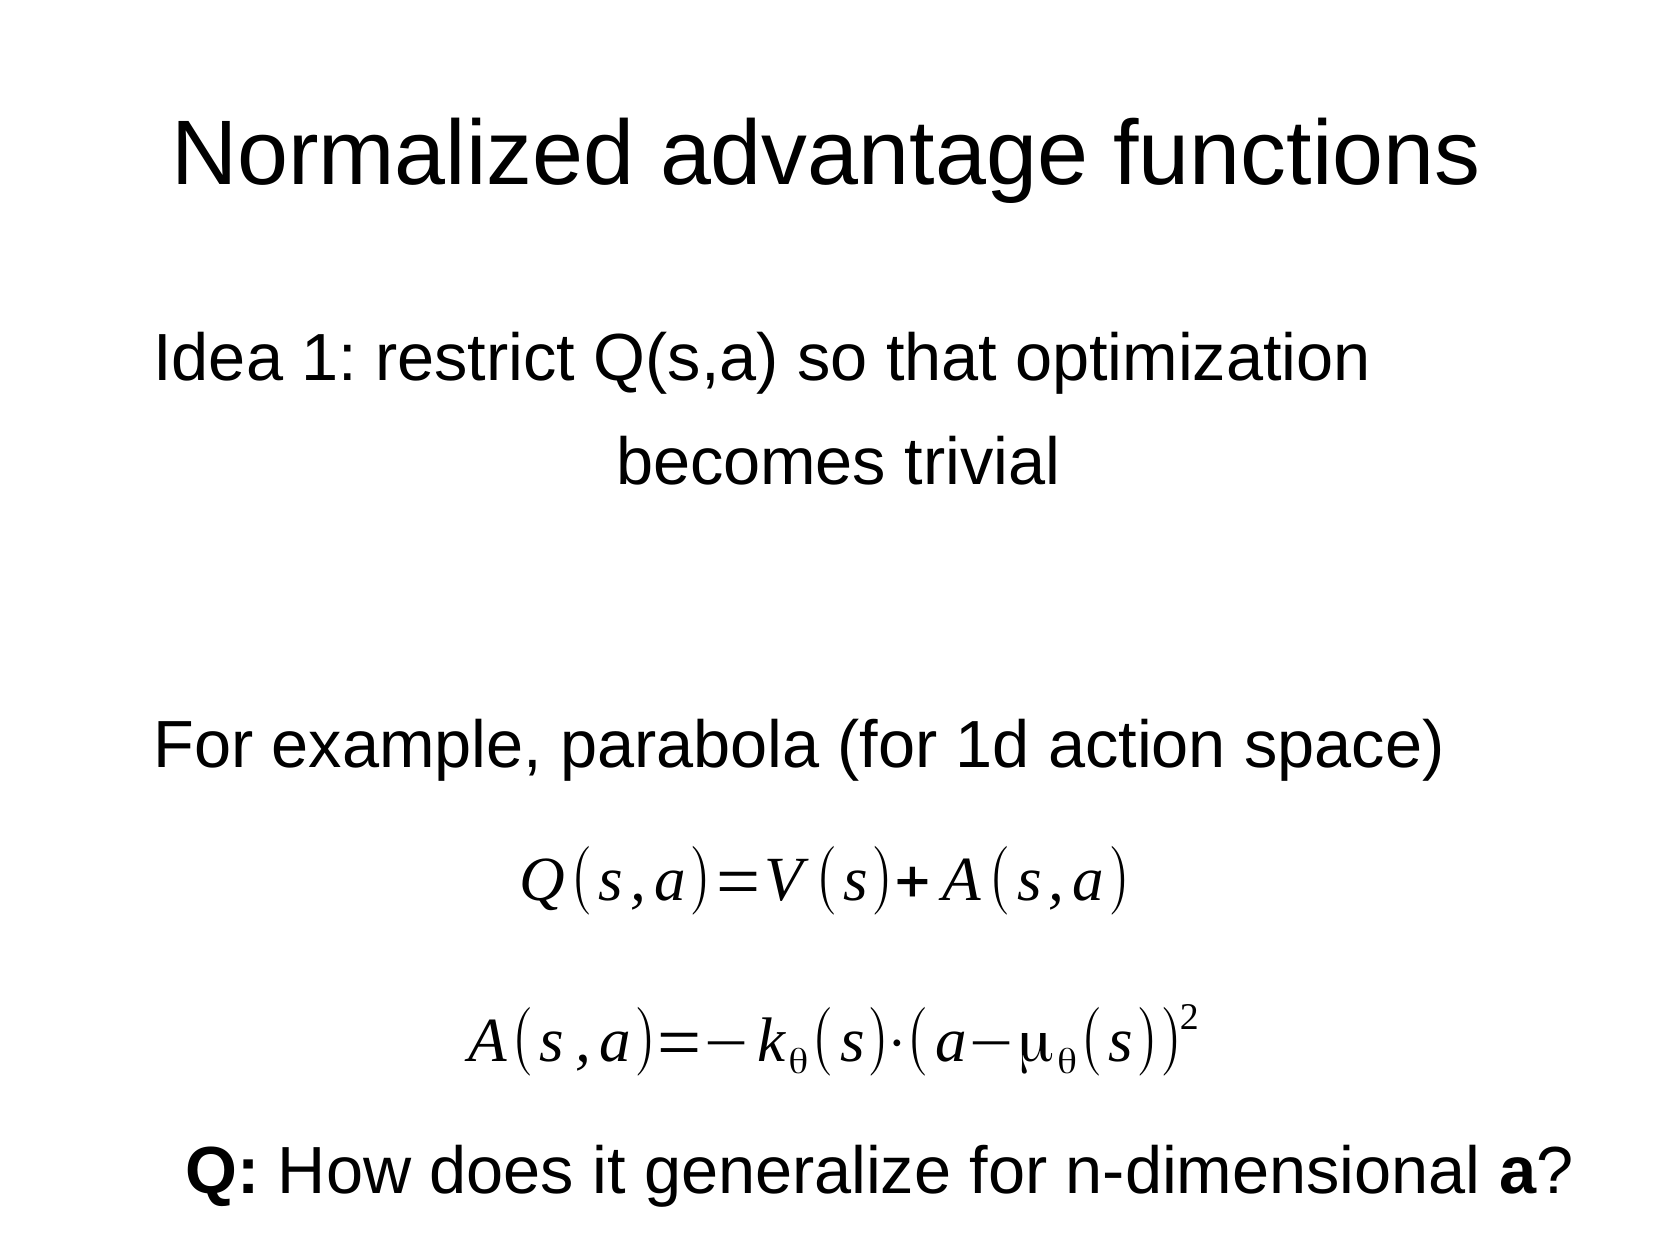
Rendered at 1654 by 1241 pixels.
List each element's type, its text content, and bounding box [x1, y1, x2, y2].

title Normalized advantage functions [82, 49, 1571, 257]
list Idea 1: restrict Q(s,a) so that optimization becomes trivial For example, parabola (for 1d action space) [82, 319, 1571, 1185]
chart [504, 840, 1146, 917]
chart [445, 994, 1215, 1079]
text_box Q: How does it generalize for n-dimensional a? [170, 1125, 1594, 1216]
